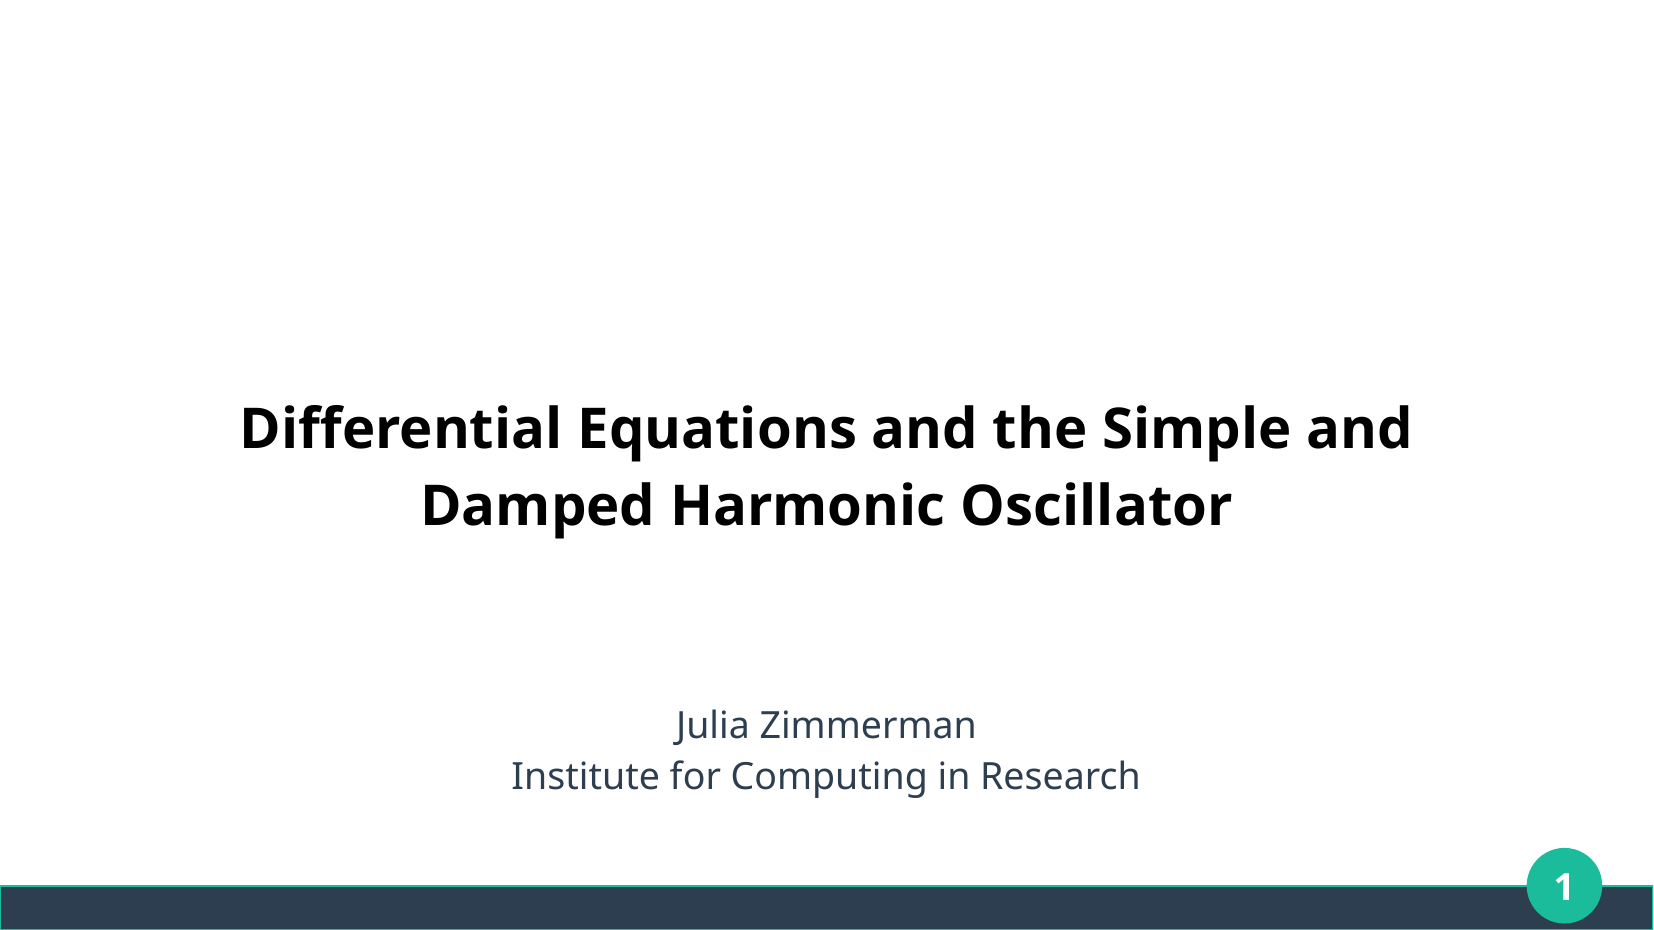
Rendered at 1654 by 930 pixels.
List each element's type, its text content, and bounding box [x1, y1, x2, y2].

title Differential Equations and the Simple and Damped Harmonic Oscillator [129, 127, 1524, 803]
text_box Julia Zimmerman Institute for Computing in Research [170, 666, 1483, 834]
